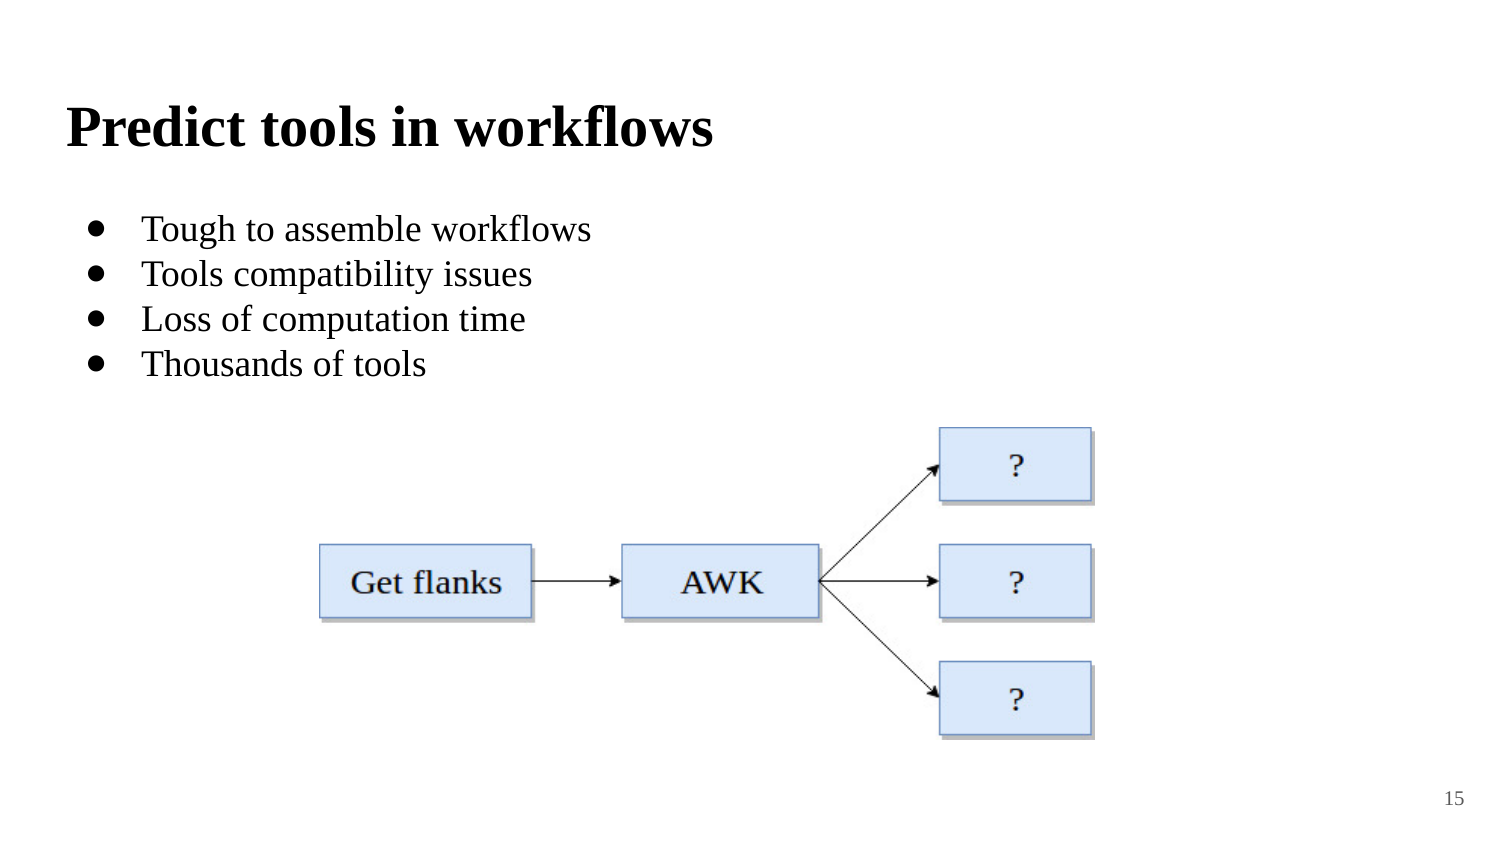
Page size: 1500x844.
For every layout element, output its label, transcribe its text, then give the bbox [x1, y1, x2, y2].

picture [319, 427, 1095, 740]
list Tough to assemble workflows Tools compatibility issues Loss of computation time Thousands of tools [51, 189, 1449, 750]
title Predict tools in workflows [51, 72, 1449, 167]
slide_number <number> [1389, 764, 1480, 830]
